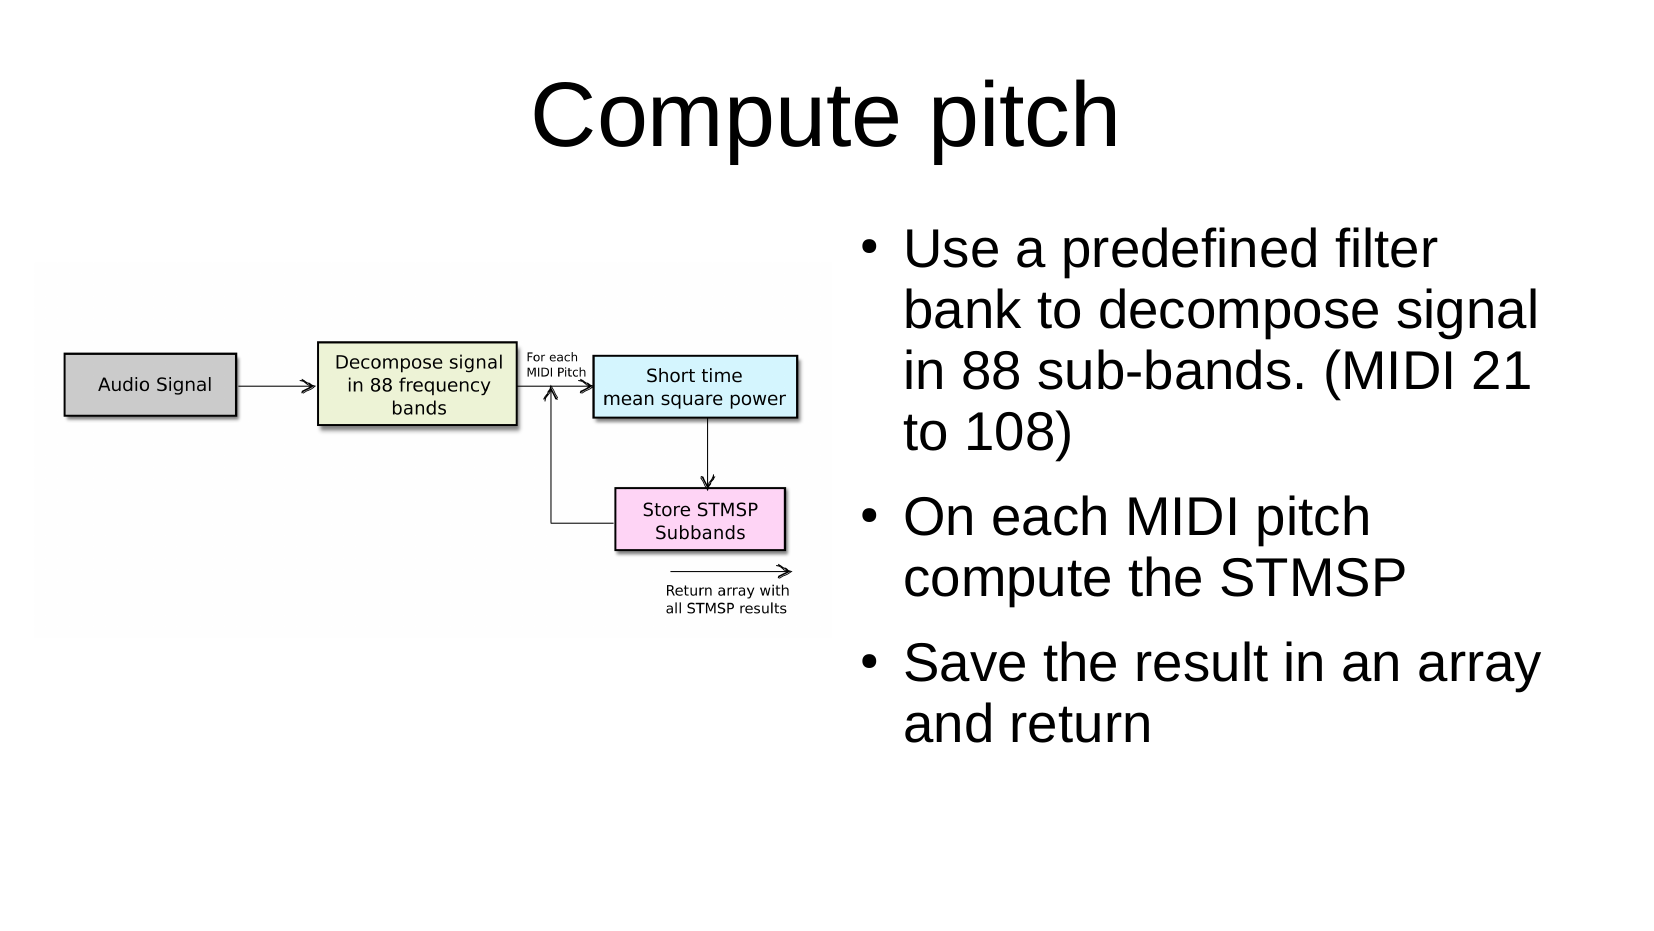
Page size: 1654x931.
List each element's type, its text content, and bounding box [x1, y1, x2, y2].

picture [34, 262, 832, 638]
list Use a predefined filter bank to decompose signal in 88 sub-bands. (MIDI 21 to 108) On each MIDI pitch compute the STMSP Save the result in an array and return [845, 217, 1572, 758]
title Compute pitch [82, 37, 1571, 193]
